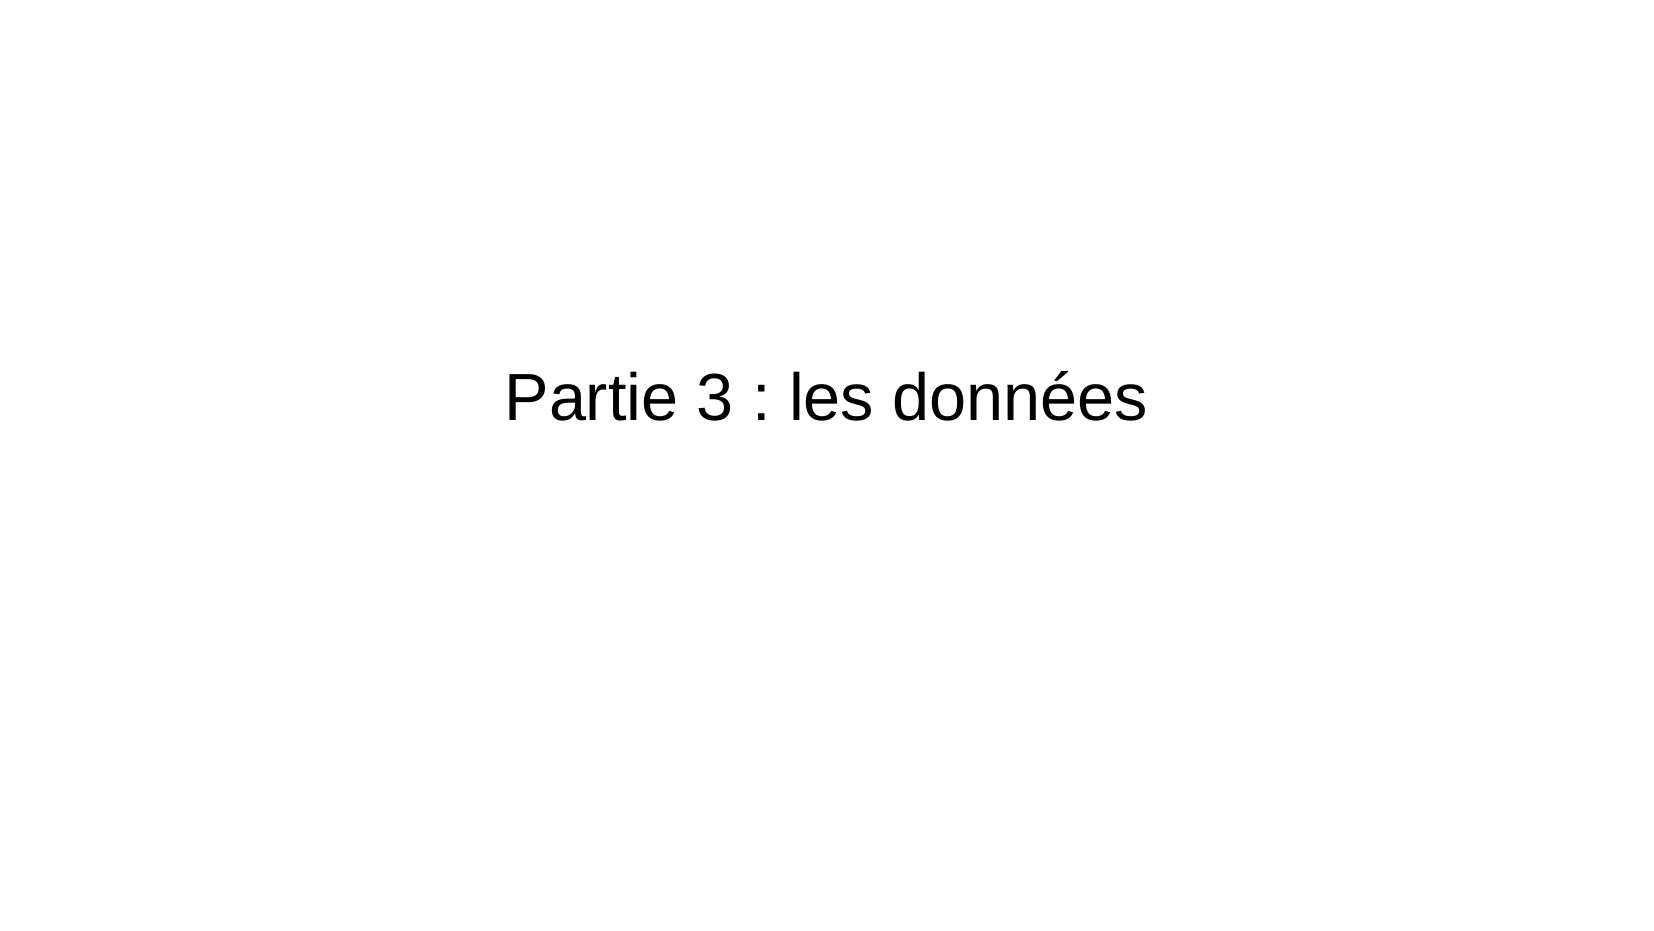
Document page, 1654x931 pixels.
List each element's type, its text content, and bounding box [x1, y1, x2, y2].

subtitle Partie 3 : les données [82, 37, 1571, 757]
